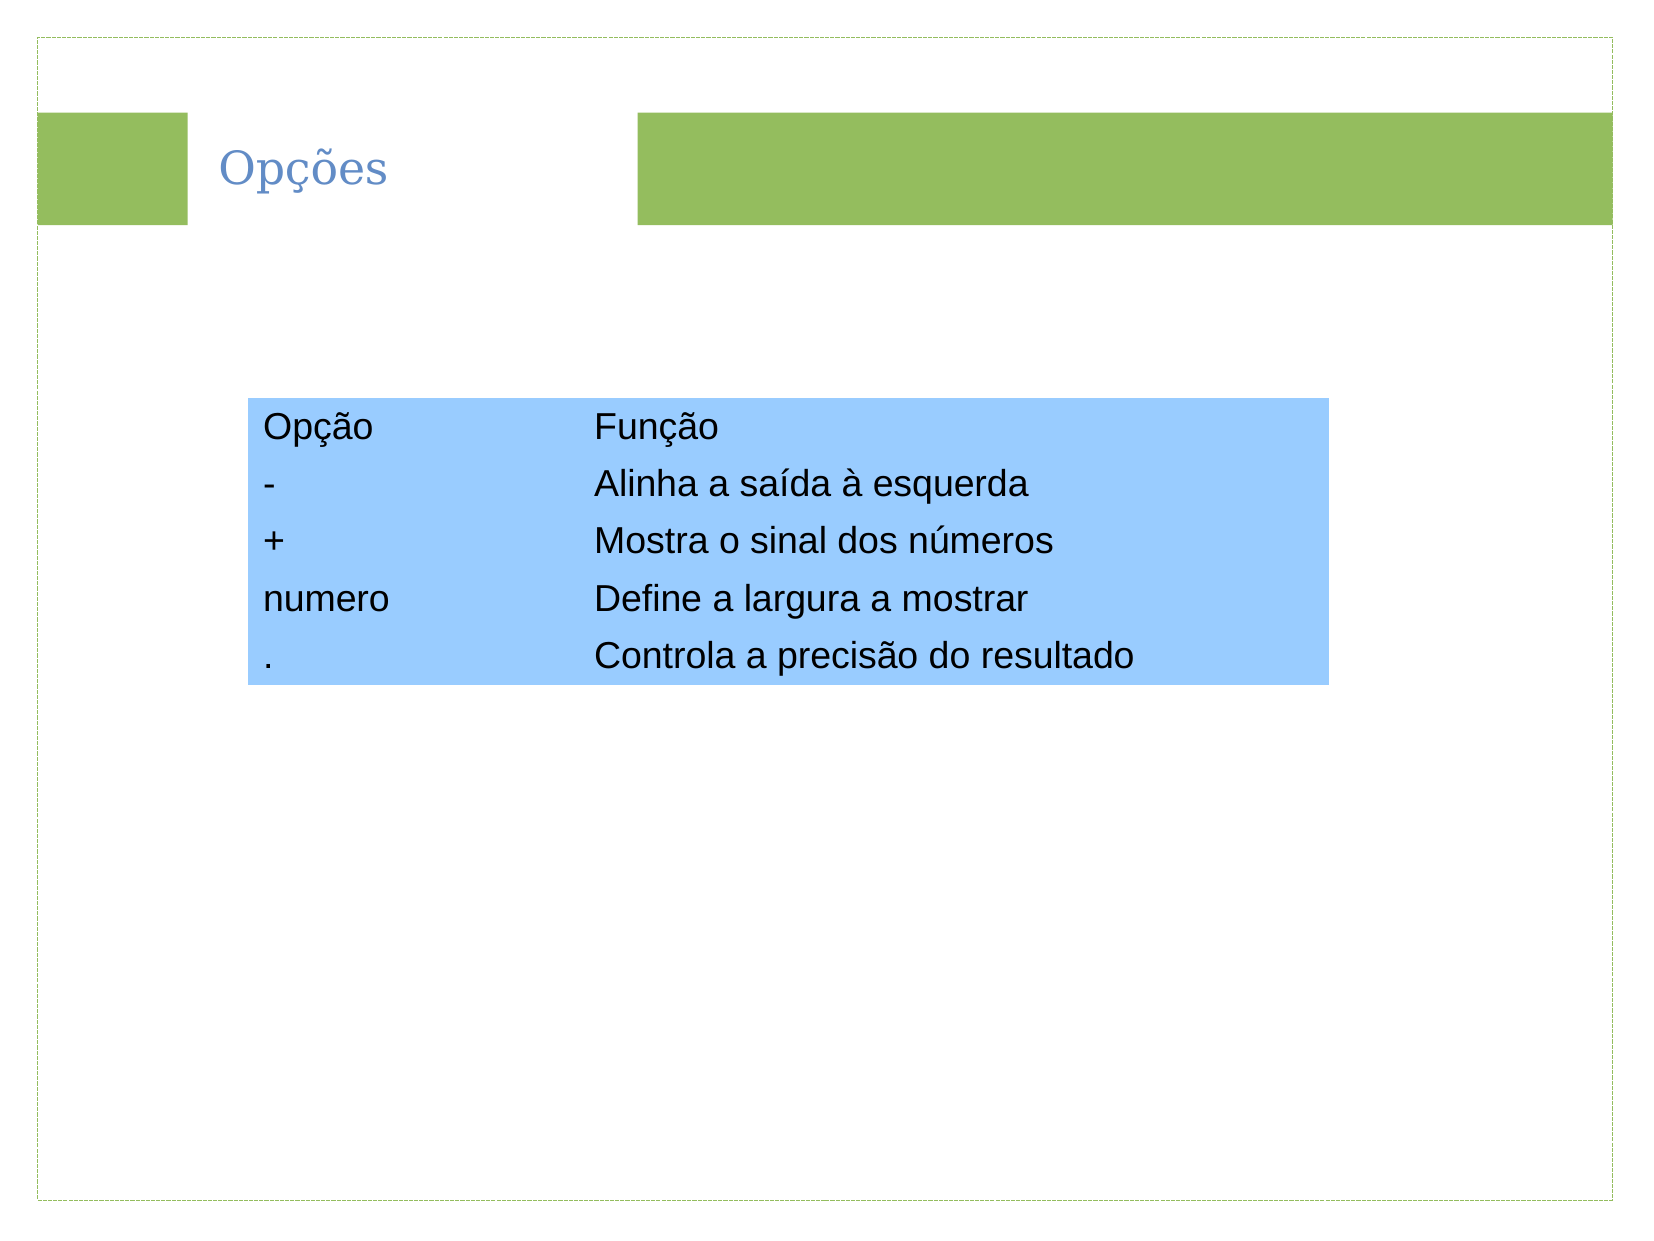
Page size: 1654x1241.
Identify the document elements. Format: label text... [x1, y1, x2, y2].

table_cell - [248, 455, 579, 512]
table_cell + [248, 512, 579, 570]
table_cell Alinha a saída à esquerda [579, 455, 1329, 512]
table_cell Define a largura a mostrar [579, 570, 1329, 627]
table_cell Controla a precisão do resultado [579, 627, 1329, 685]
table_header Opção [248, 398, 579, 455]
text_box [37, 112, 188, 226]
table_cell . [248, 627, 579, 685]
table_header Função [579, 398, 1329, 455]
table_cell numero [248, 570, 579, 627]
text_box Opções [203, 134, 404, 203]
table_cell Mostra o sinal dos números [579, 512, 1329, 570]
text_box [637, 112, 1613, 226]
